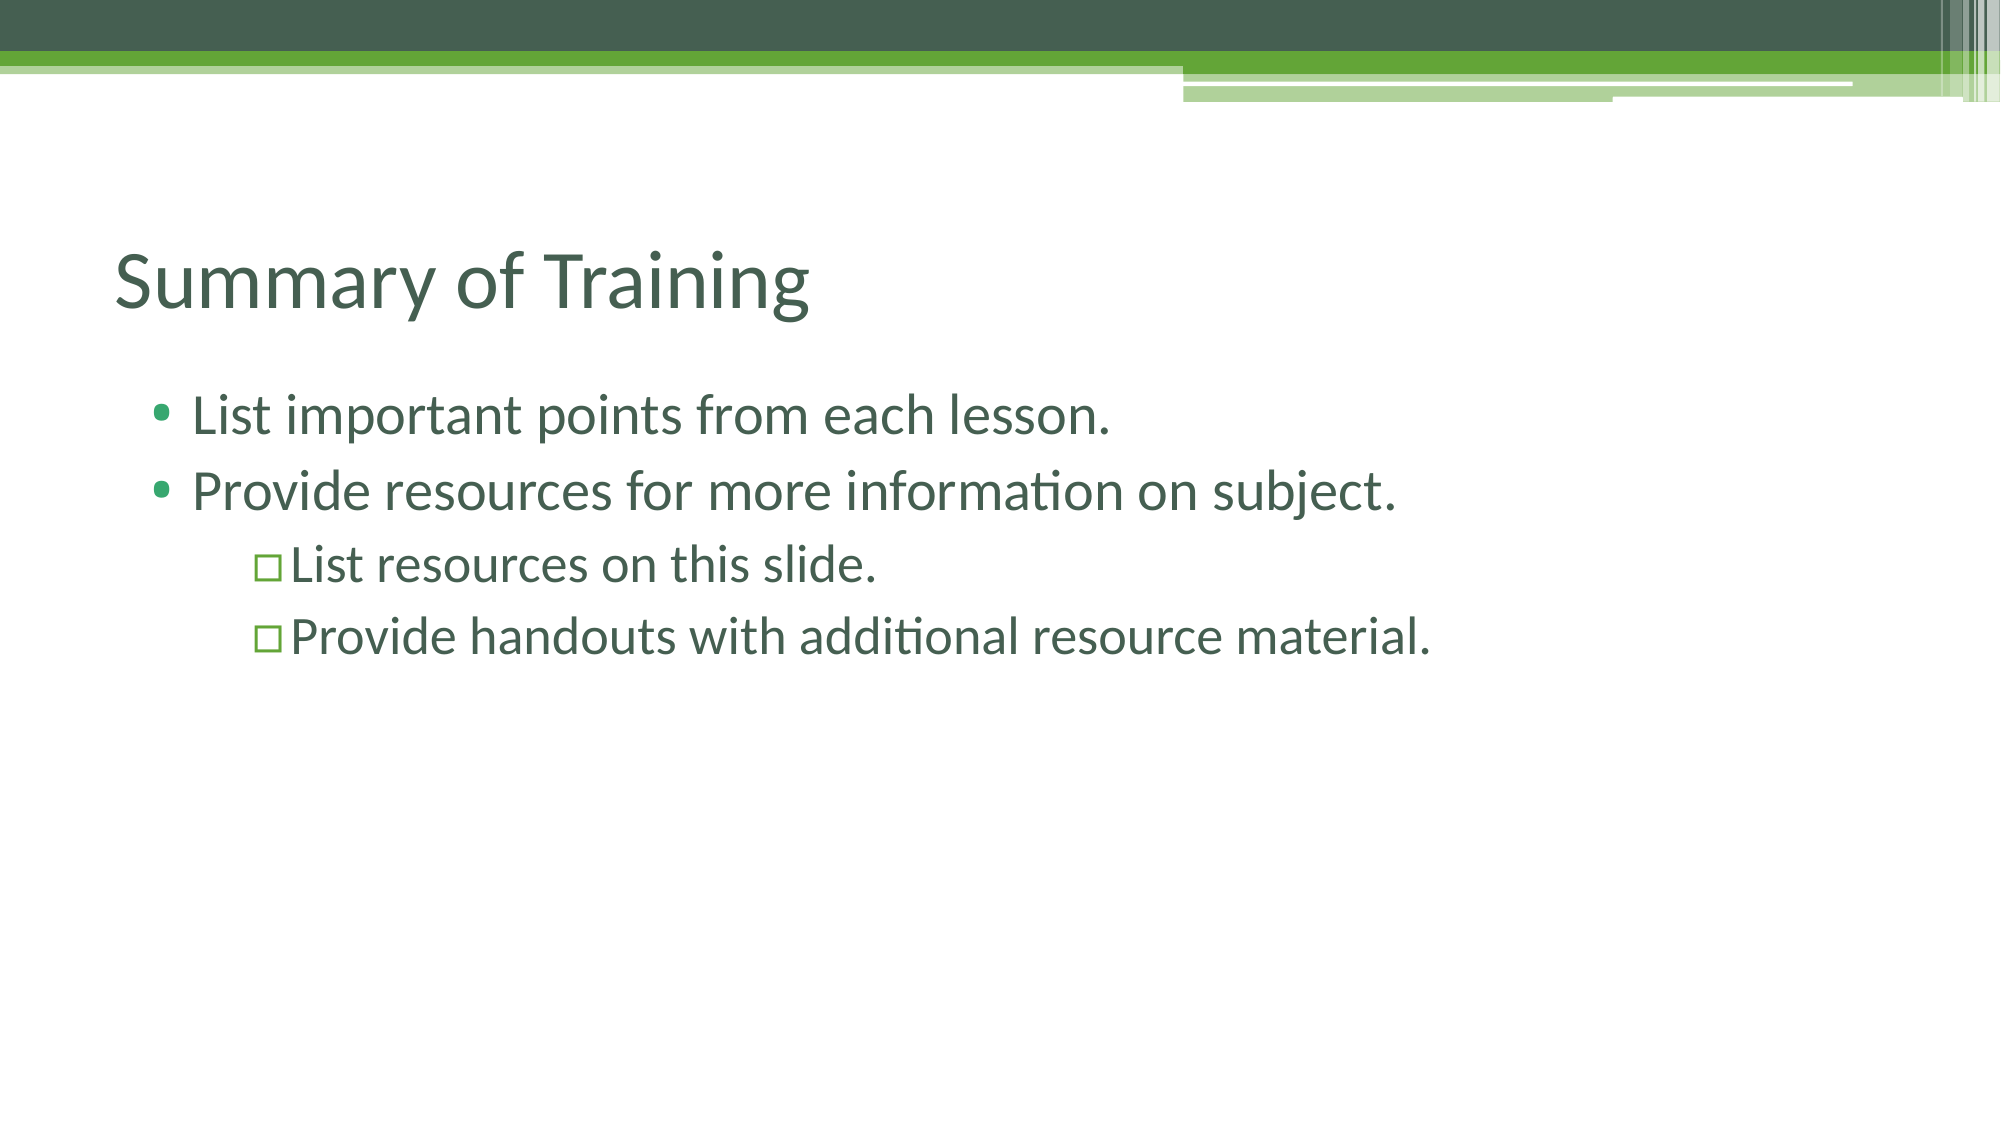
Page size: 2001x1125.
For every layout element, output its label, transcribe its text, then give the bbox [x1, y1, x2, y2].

list List important points from each lesson. Provide resources for more information on subject. List resources on this slide. Provide handouts with additional resource material. [99, 368, 1900, 1079]
title Summary of Training [99, 187, 1900, 363]
